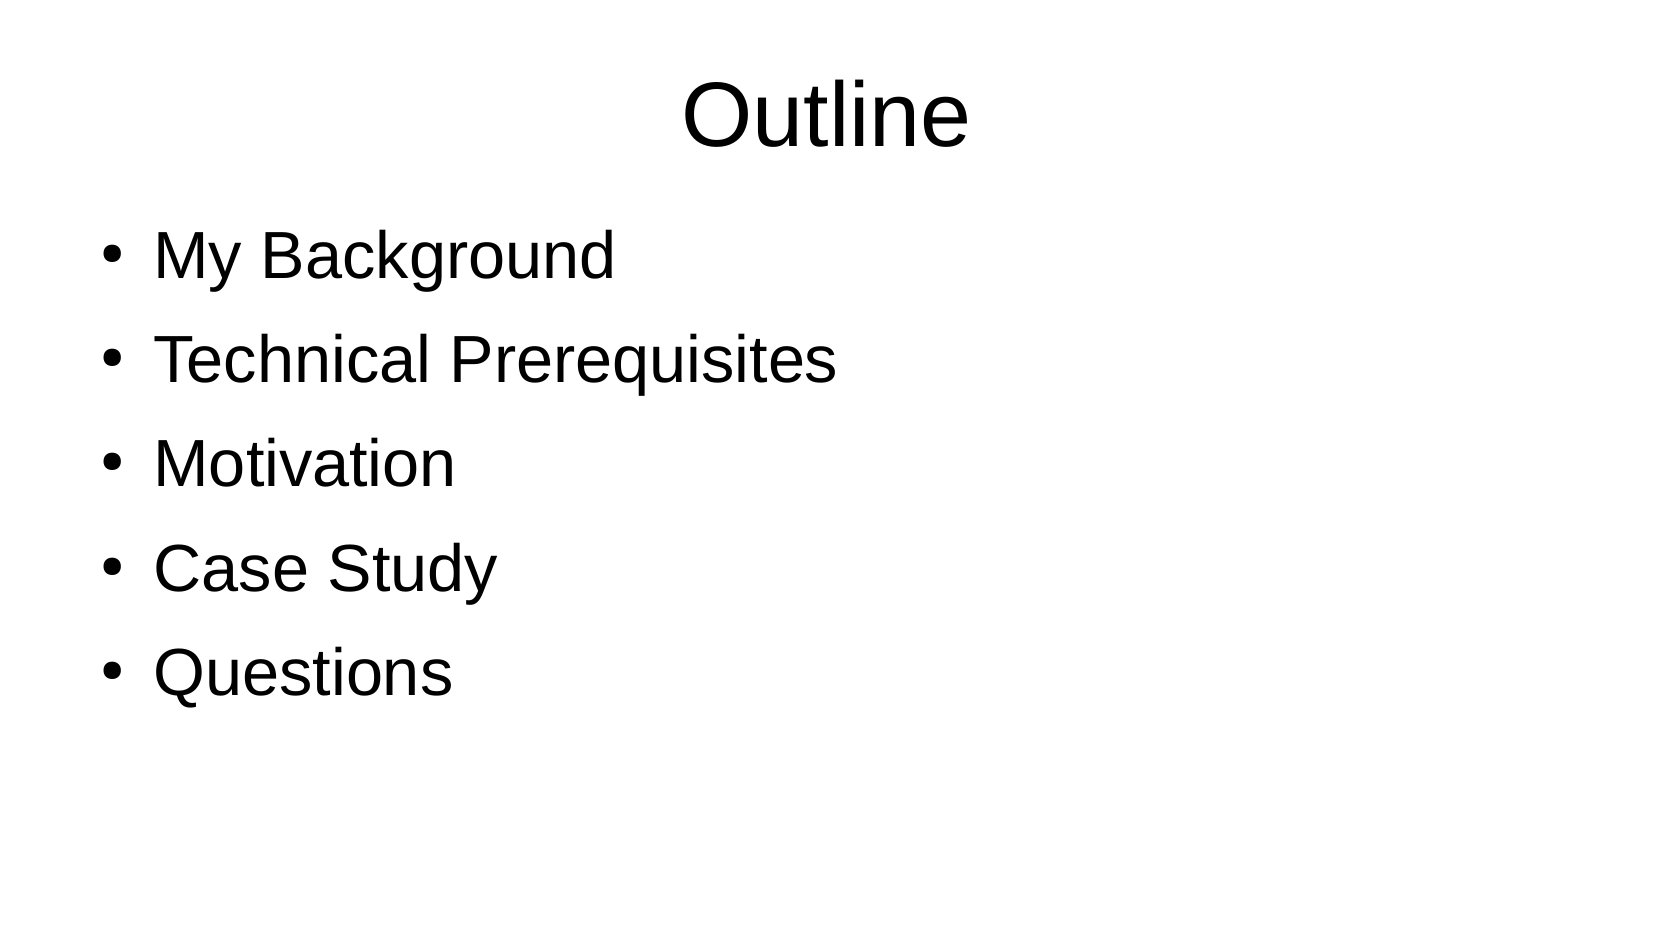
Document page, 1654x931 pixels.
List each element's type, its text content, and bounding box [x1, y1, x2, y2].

title Outline [82, 37, 1571, 193]
list My Background Technical Prerequisites Motivation Case Study Questions [82, 217, 1571, 758]
